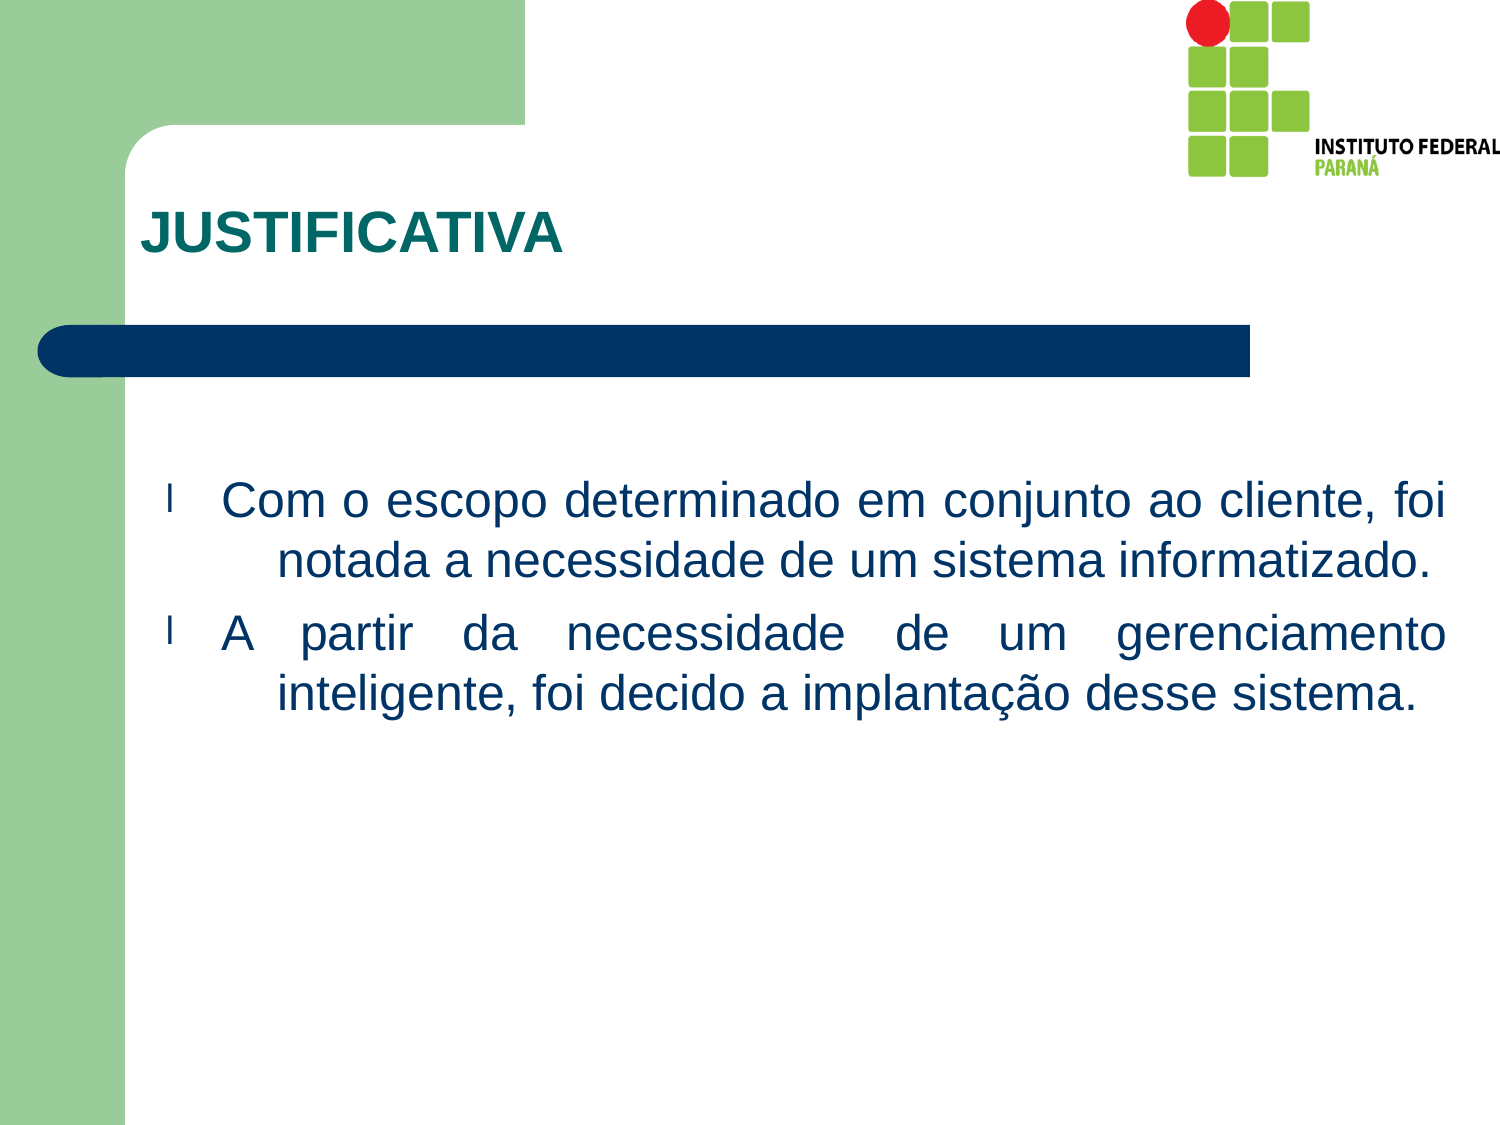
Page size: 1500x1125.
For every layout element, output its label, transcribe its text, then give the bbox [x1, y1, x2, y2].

title JUSTIFICATIVA [125, 125, 1500, 273]
picture [1186, 0, 1500, 125]
list Com o escopo determinado em conjunto ao cliente, foi notada a necessidade de um sistema informatizado. A partir da necessidade de um gerenciamento inteligente, foi decido a implantação desse sistema. [150, 387, 1463, 1001]
